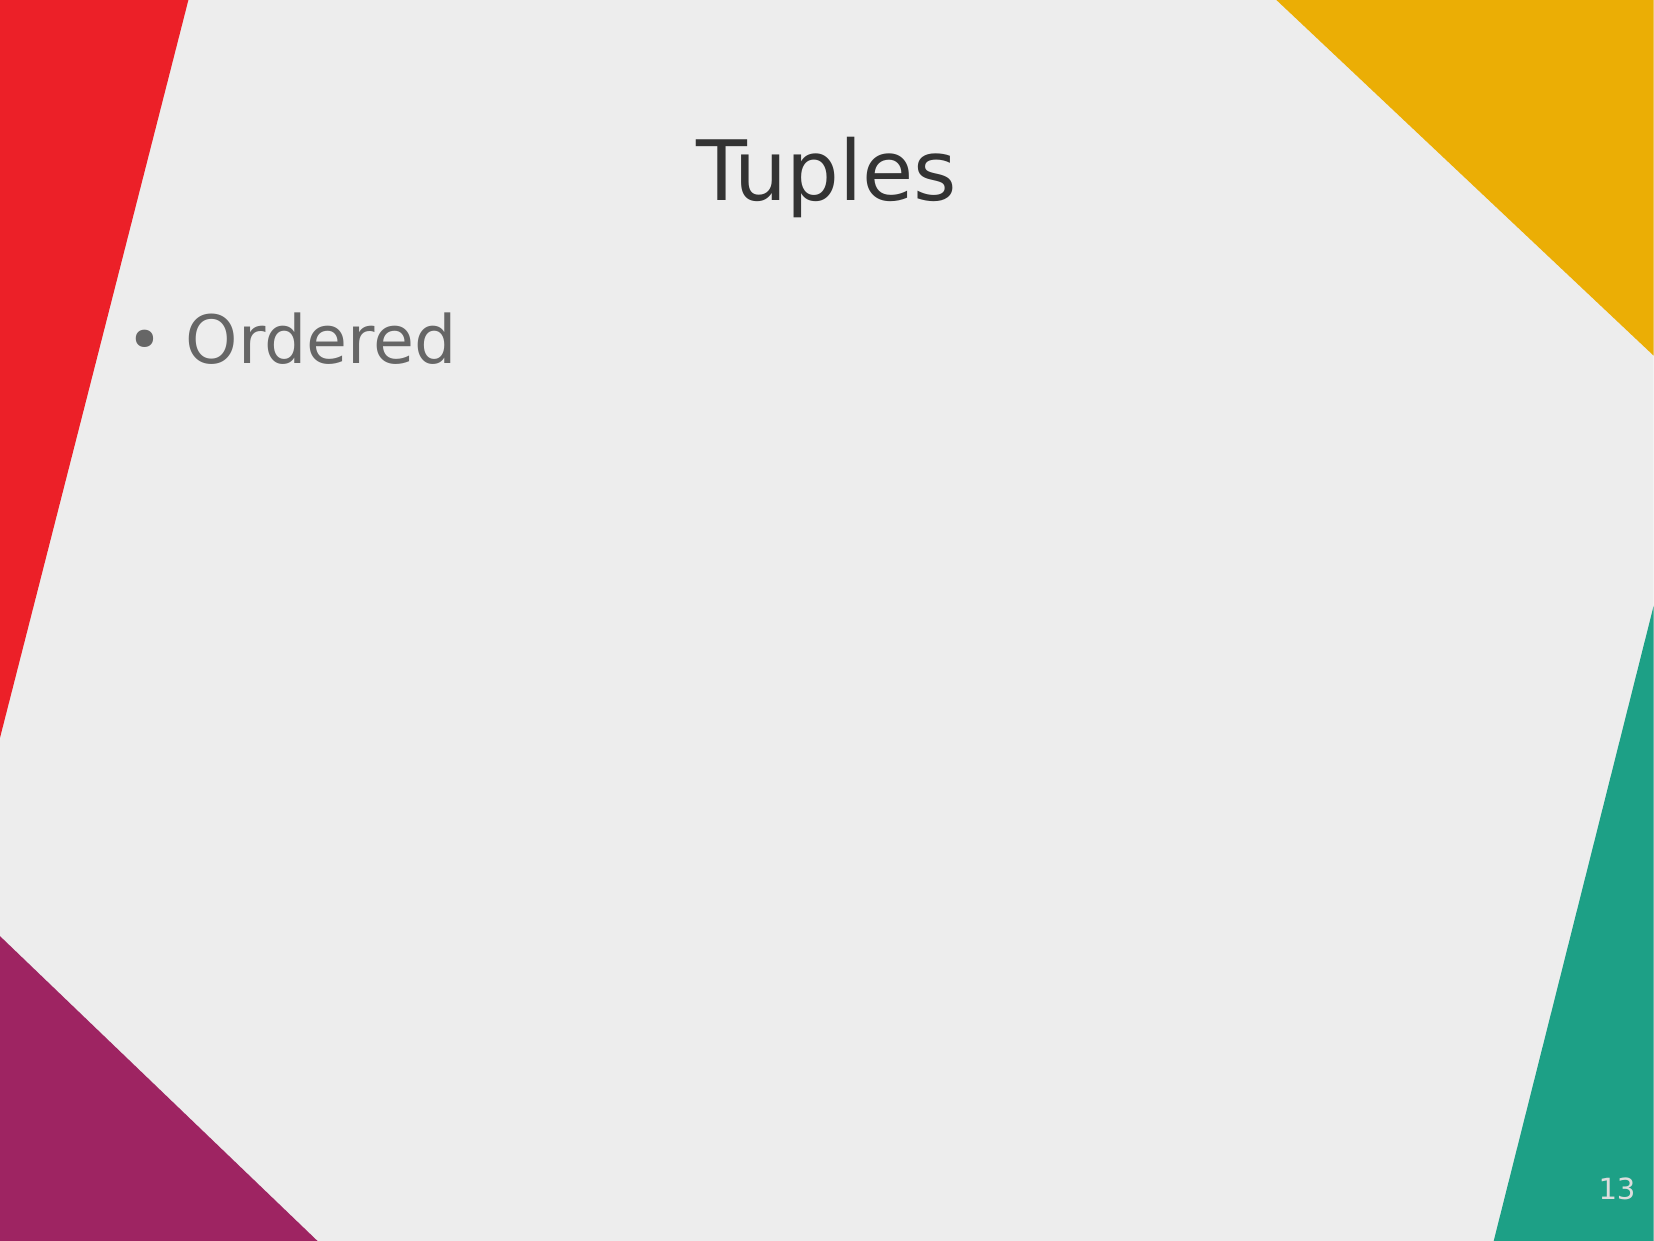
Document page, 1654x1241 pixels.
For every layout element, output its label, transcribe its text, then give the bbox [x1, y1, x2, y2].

list Ordered [114, 302, 1539, 1033]
title Tuples [114, 73, 1539, 271]
